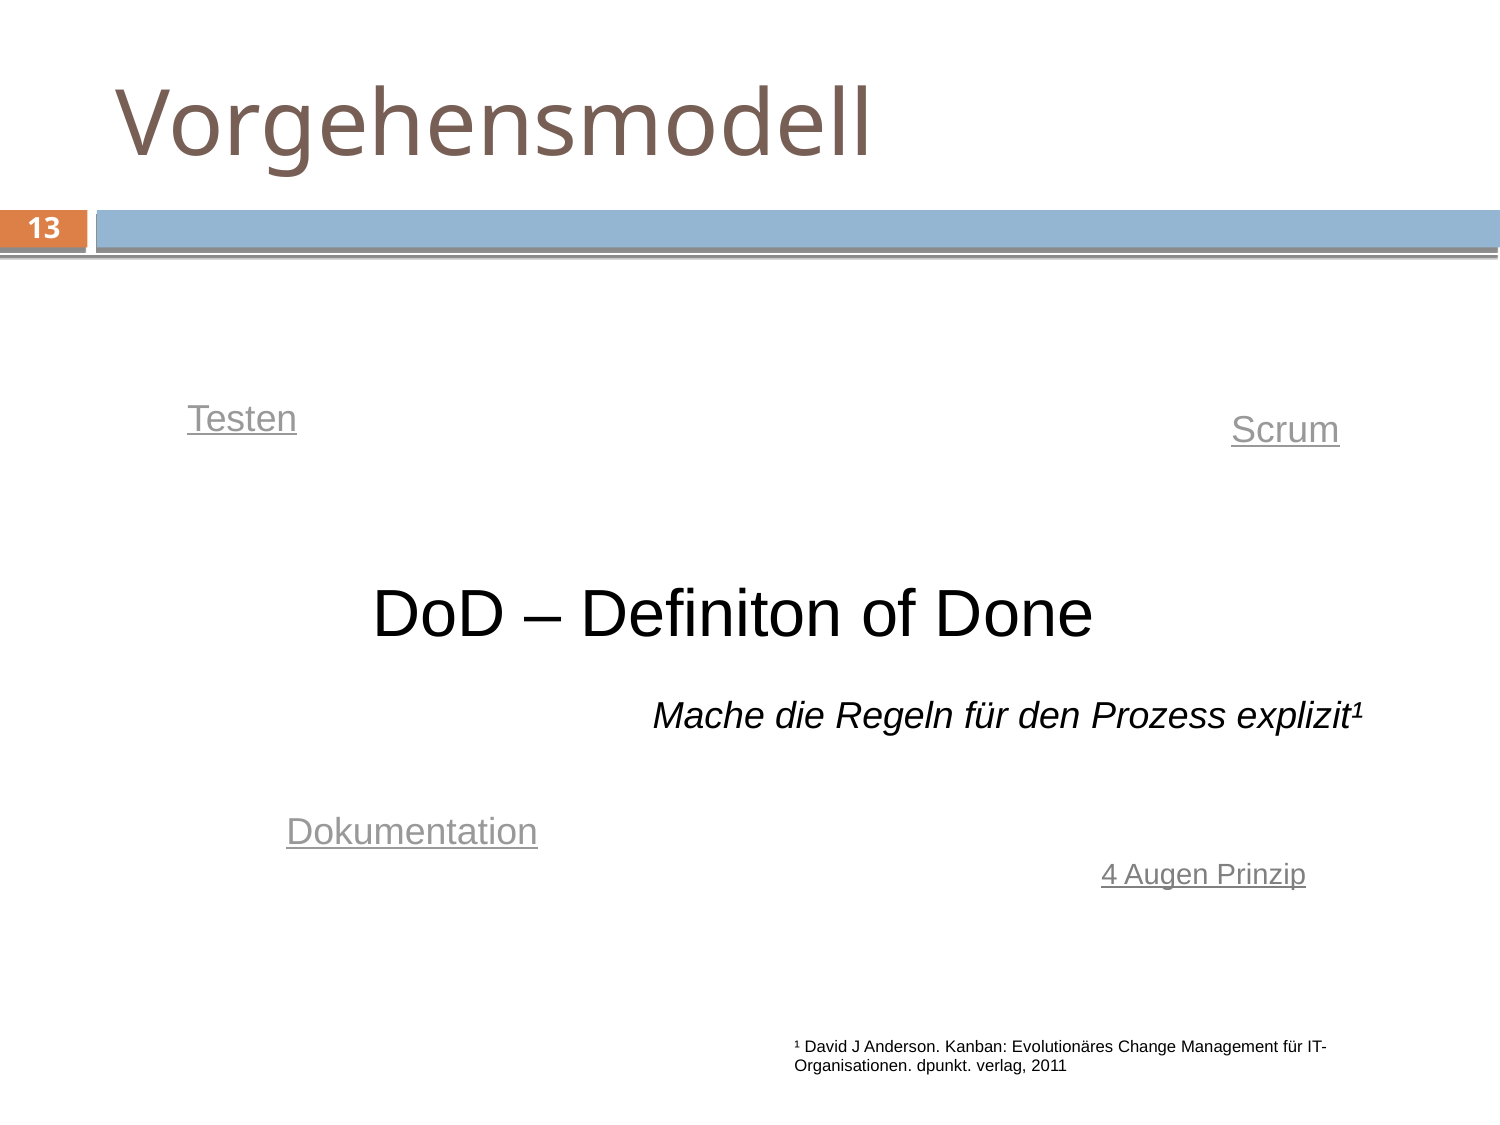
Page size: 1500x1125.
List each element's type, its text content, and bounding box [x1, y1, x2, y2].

text_box ¹ David J Anderson. Kanban: Evolutionäres Change Management für IT- Organisationen. dpunkt. verlag, 2011 [779, 1029, 1394, 1083]
text_box Scrum [1216, 401, 1375, 459]
text_box Testen [172, 389, 331, 447]
subtitle DoD – Definiton of Done [47, 274, 1385, 1028]
text_box 4 Augen Prinzip [1086, 850, 1322, 898]
text_box Dokumentation [271, 803, 553, 860]
text_box Mache die Regeln für den Prozess explizit¹ [637, 687, 1379, 745]
title Vorgehensmodell [100, 37, 1438, 200]
